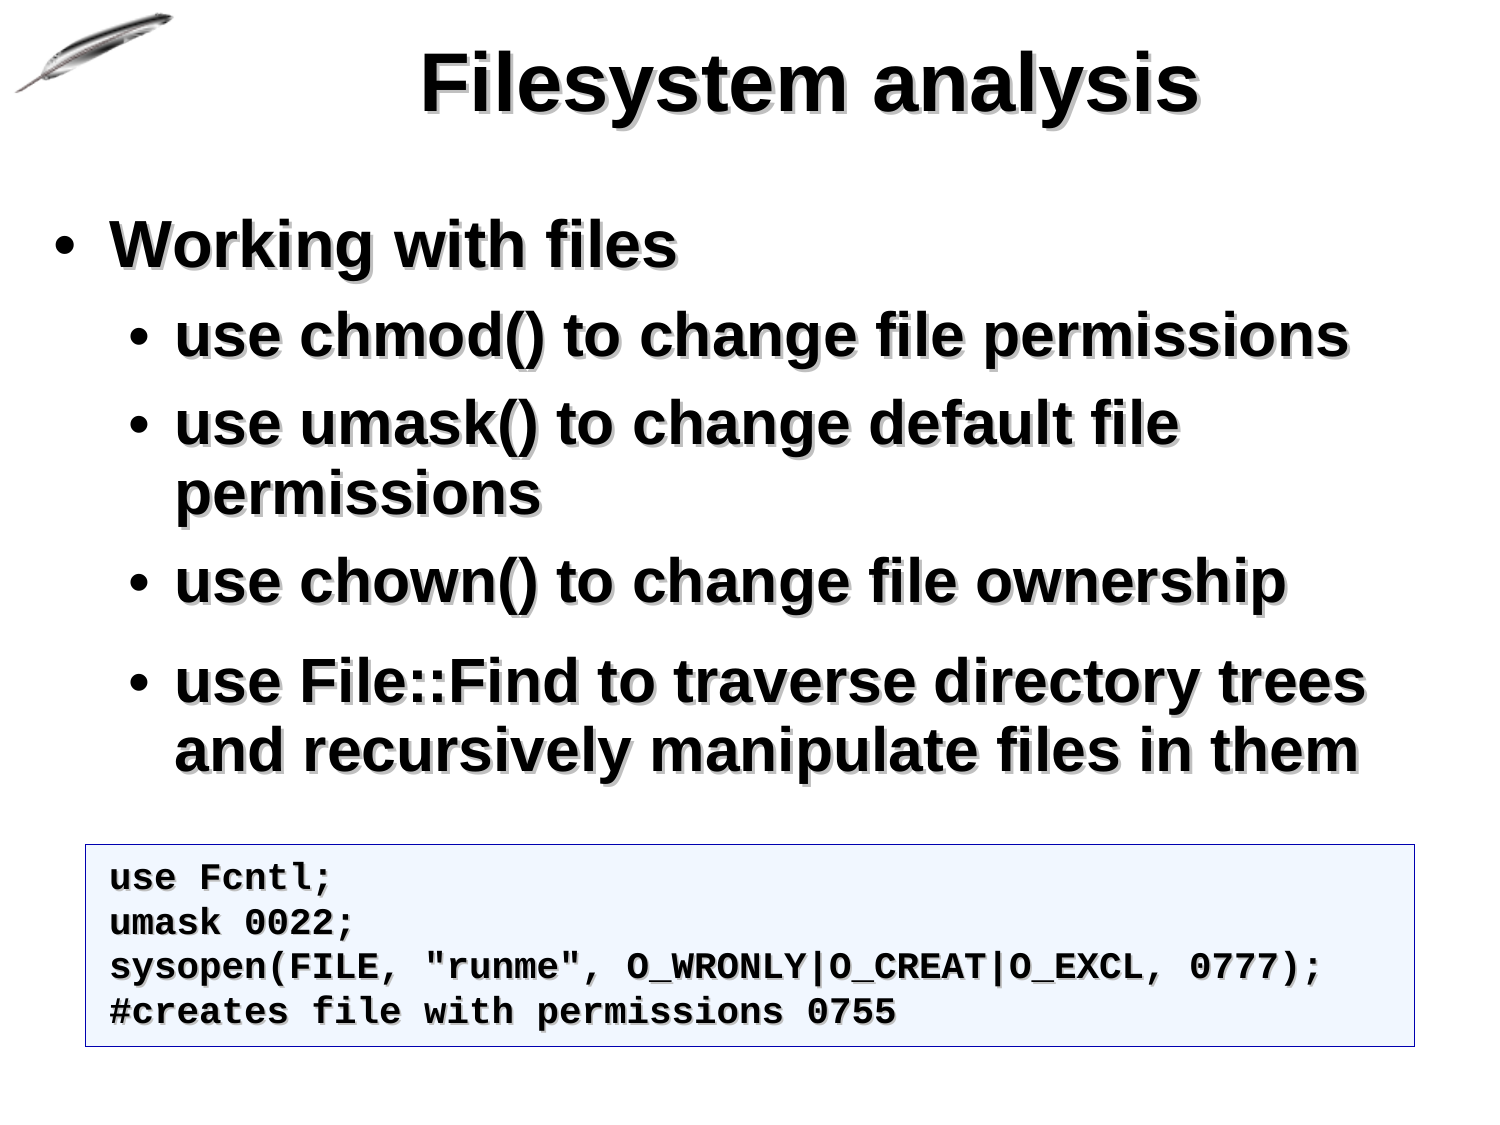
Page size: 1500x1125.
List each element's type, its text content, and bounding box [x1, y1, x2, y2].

text_box use Fcntl; umask 0022; sysopen(FILE, "runme", O_WRONLY|O_CREAT|O_EXCL, 0777); #creates file with permissions 0755 [85, 844, 1415, 1047]
picture [11, 11, 179, 95]
list Working with ﬁles use chmod() to change file permissions use umask() to change default file permissions use chown() to change file ownership use File::Find to traverse directory trees and recursively manipulate files in them [53, 207, 1447, 1084]
title Filesystem analysis [419, 0, 1459, 183]
